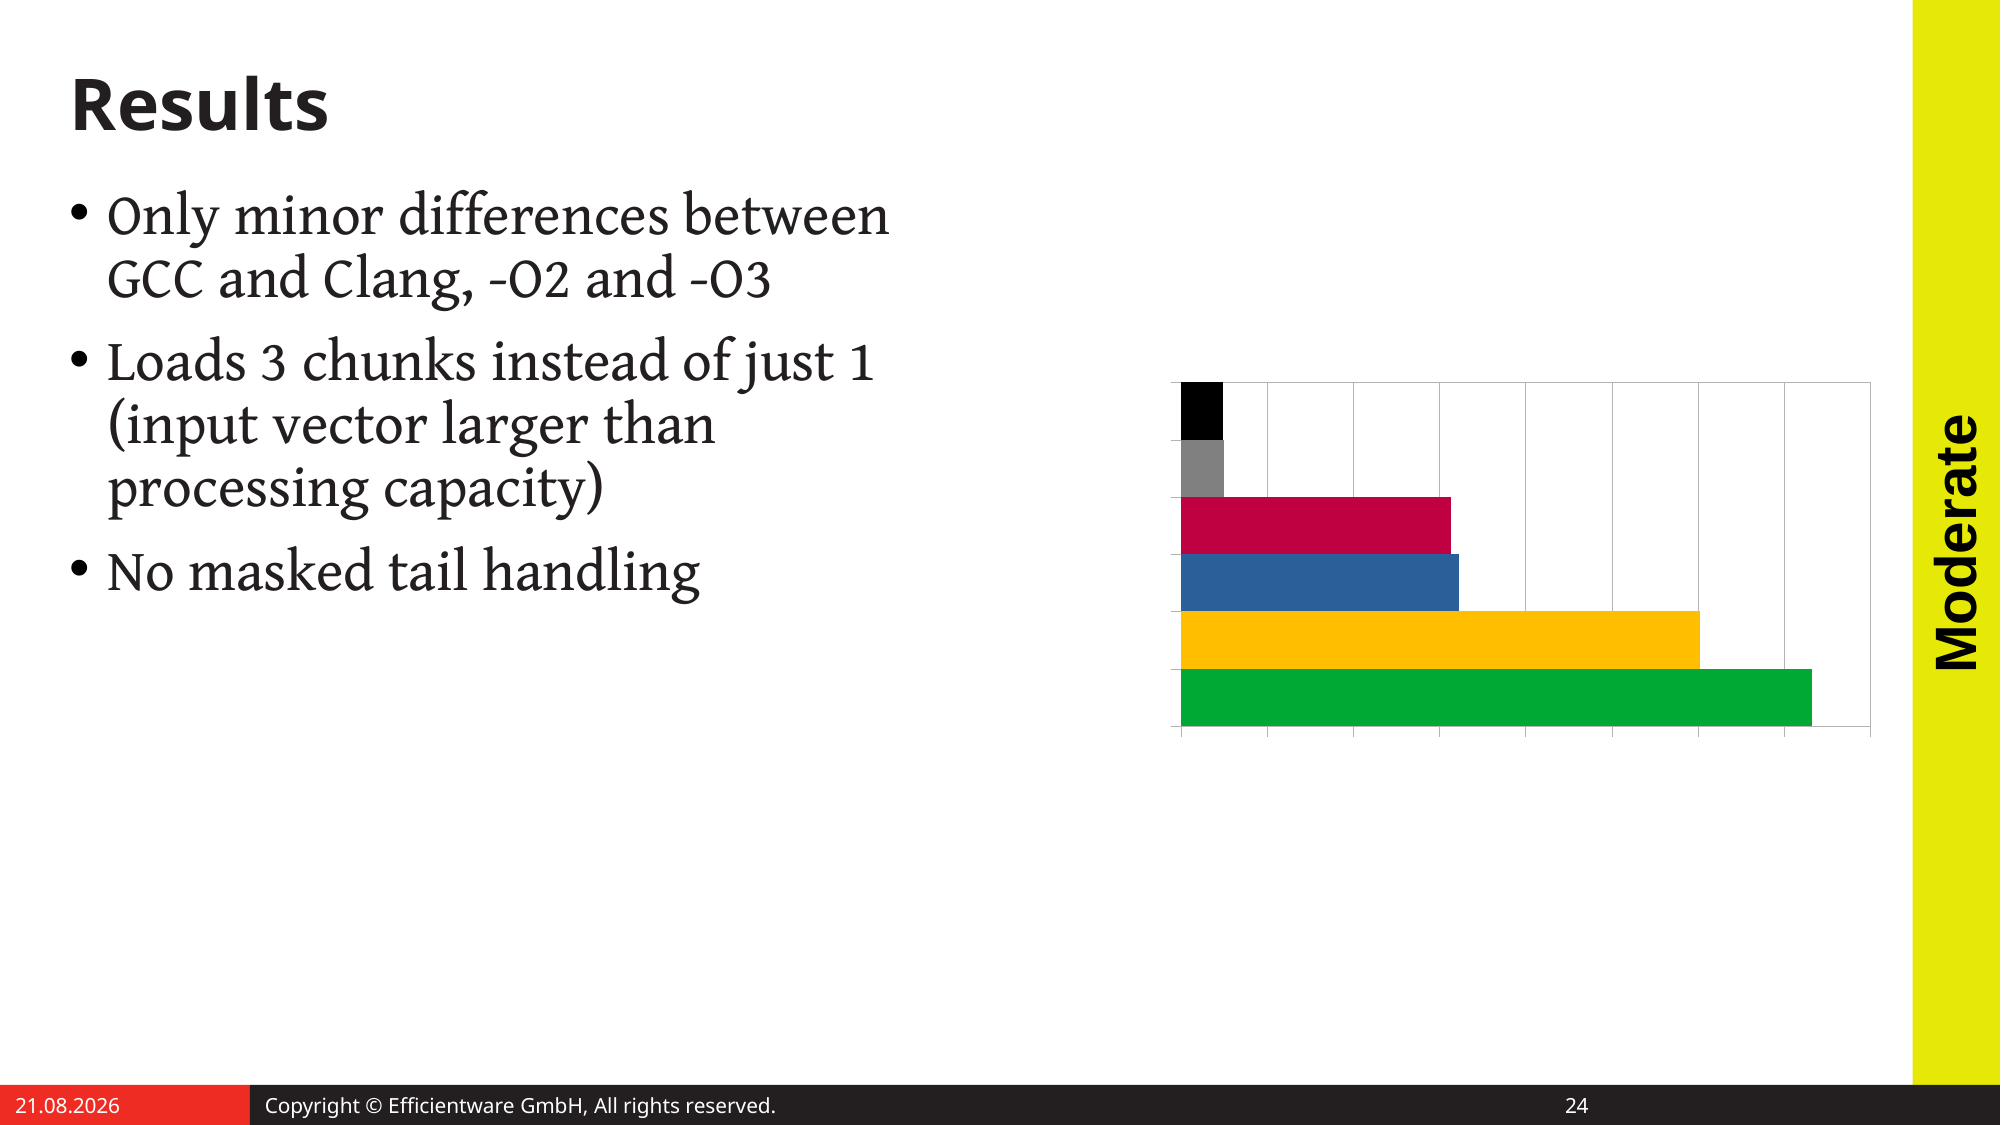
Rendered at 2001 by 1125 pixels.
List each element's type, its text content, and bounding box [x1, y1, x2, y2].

list Only minor differences between GCC and Clang, -O2 and -O3 Loads 3 chunks instead of just 1 (input vector larger than processing capacity) No masked tail handling [55, 176, 983, 1063]
slide_number 02.11.2025 [0, 1084, 249, 1125]
text_box Moderate [1912, 0, 2000, 1084]
slide_number <number> [1550, 1084, 2000, 1125]
footer Copyright © Efficientware GmbH, All rights reserved. [249, 1084, 1550, 1125]
title Results [55, 52, 1945, 156]
picture [983, 296, 1912, 784]
